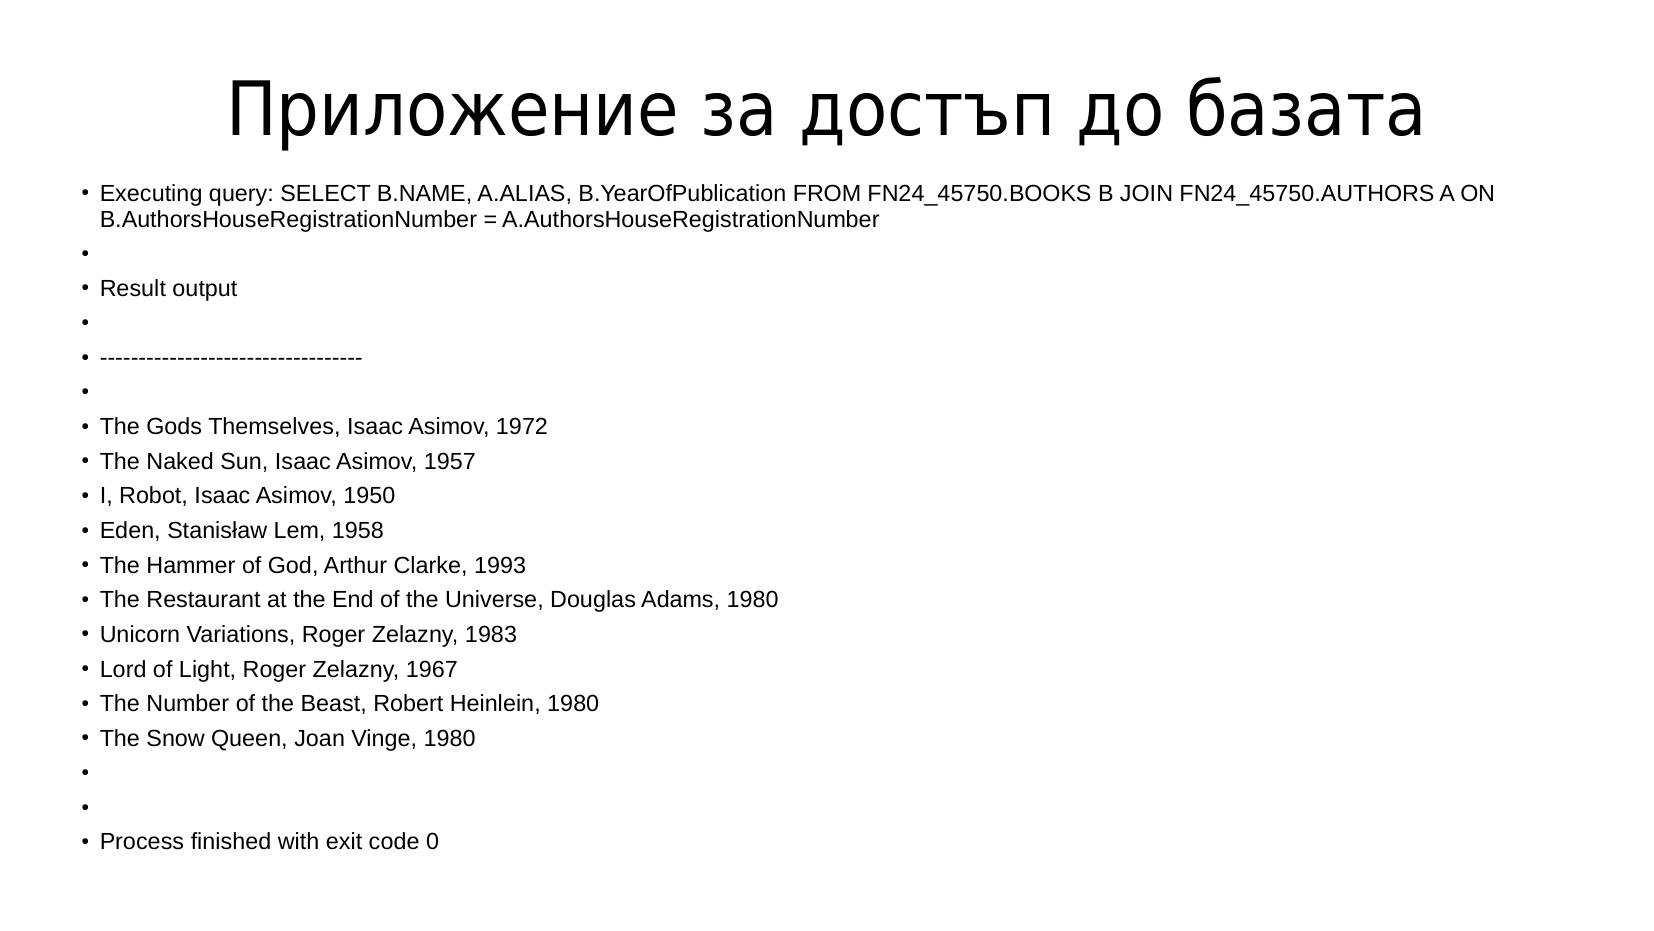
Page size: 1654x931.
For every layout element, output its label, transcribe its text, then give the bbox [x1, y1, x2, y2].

list Executing query: SELECT B.NAME, A.ALIAS, B.YearOfPublication FROM FN24_45750.BOOKS B JOIN FN24_45750.AUTHORS A ON B.AuthorsHouseRegistrationNumber = A.AuthorsHouseRegistrationNumber Result output ---------------------------------- The Gods Themselves, Isaac Asimov, 1972 The Naked Sun, Isaac Asimov, 1957 I, Robot, Isaac Asimov, 1950 Eden, Stanisław Lem, 1958 The Hammer of God, Arthur Clarke, 1993 The Restaurant at the End of the Universe, Douglas Adams, 1980 Unicorn Variations, Roger Zelazny, 1983 Lord of Light, Roger Zelazny, 1967 The Number of the Beast, Robert Heinlein, 1980 The Snow Queen, Joan Vinge, 1980 Process finished with exit code 0 [75, 180, 1564, 863]
title Приложение за достъп до базата [82, 32, 1571, 188]
